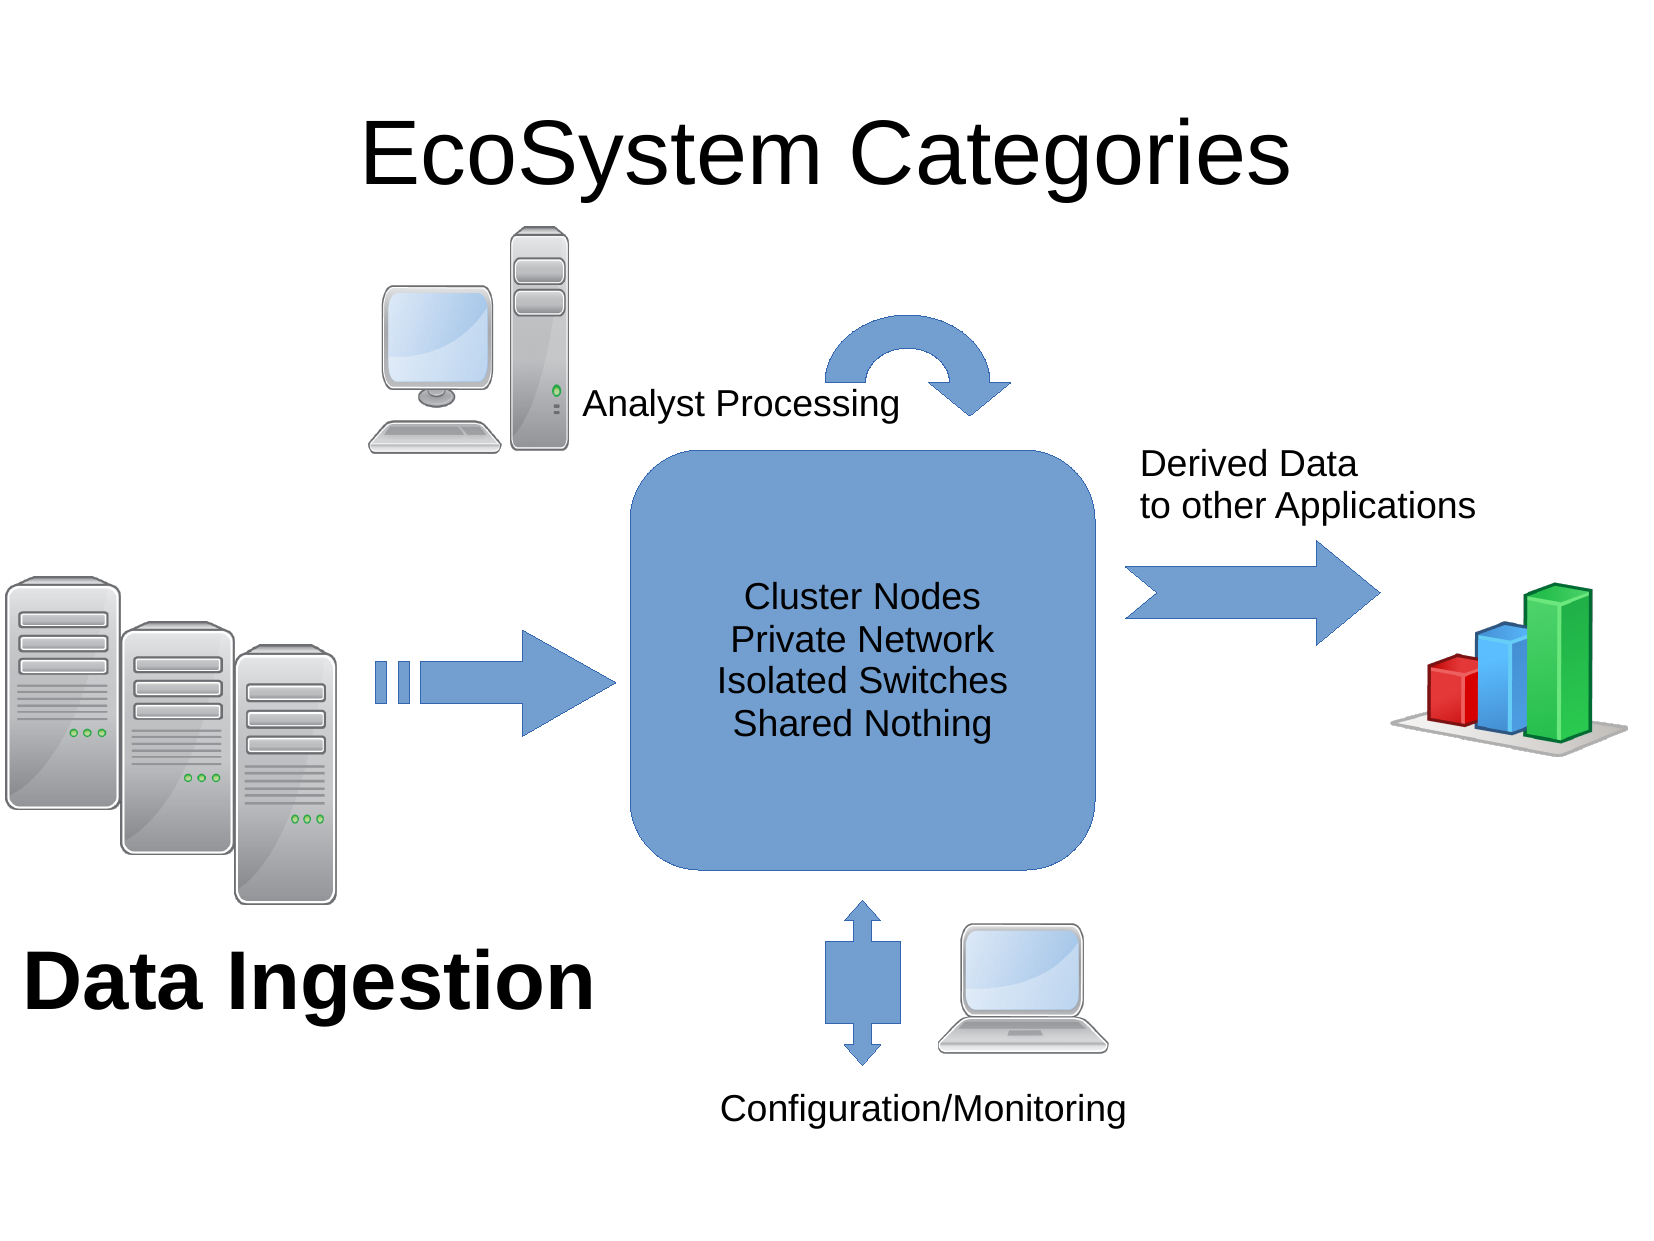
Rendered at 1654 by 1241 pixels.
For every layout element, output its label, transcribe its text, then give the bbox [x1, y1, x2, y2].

text_box [398, 661, 410, 704]
title EcoSystem Categories [82, 49, 1571, 257]
text_box [1125, 540, 1381, 646]
text_box [825, 315, 1011, 416]
text_box Data Ingestion [8, 927, 611, 1036]
text_box [420, 630, 616, 737]
text_box [375, 661, 387, 704]
picture [360, 226, 569, 466]
picture [1382, 561, 1636, 781]
picture [930, 914, 1116, 1064]
text_box Derived Data to other Applications [1125, 435, 1492, 534]
picture [5, 576, 337, 905]
text_box Analyst Processing [569, 375, 916, 432]
text_box Cluster Nodes Private Network Isolated Switches Shared Nothing [630, 450, 1096, 871]
text_box [825, 900, 901, 1066]
text_box Configuration/Monitoring [705, 1080, 1142, 1137]
